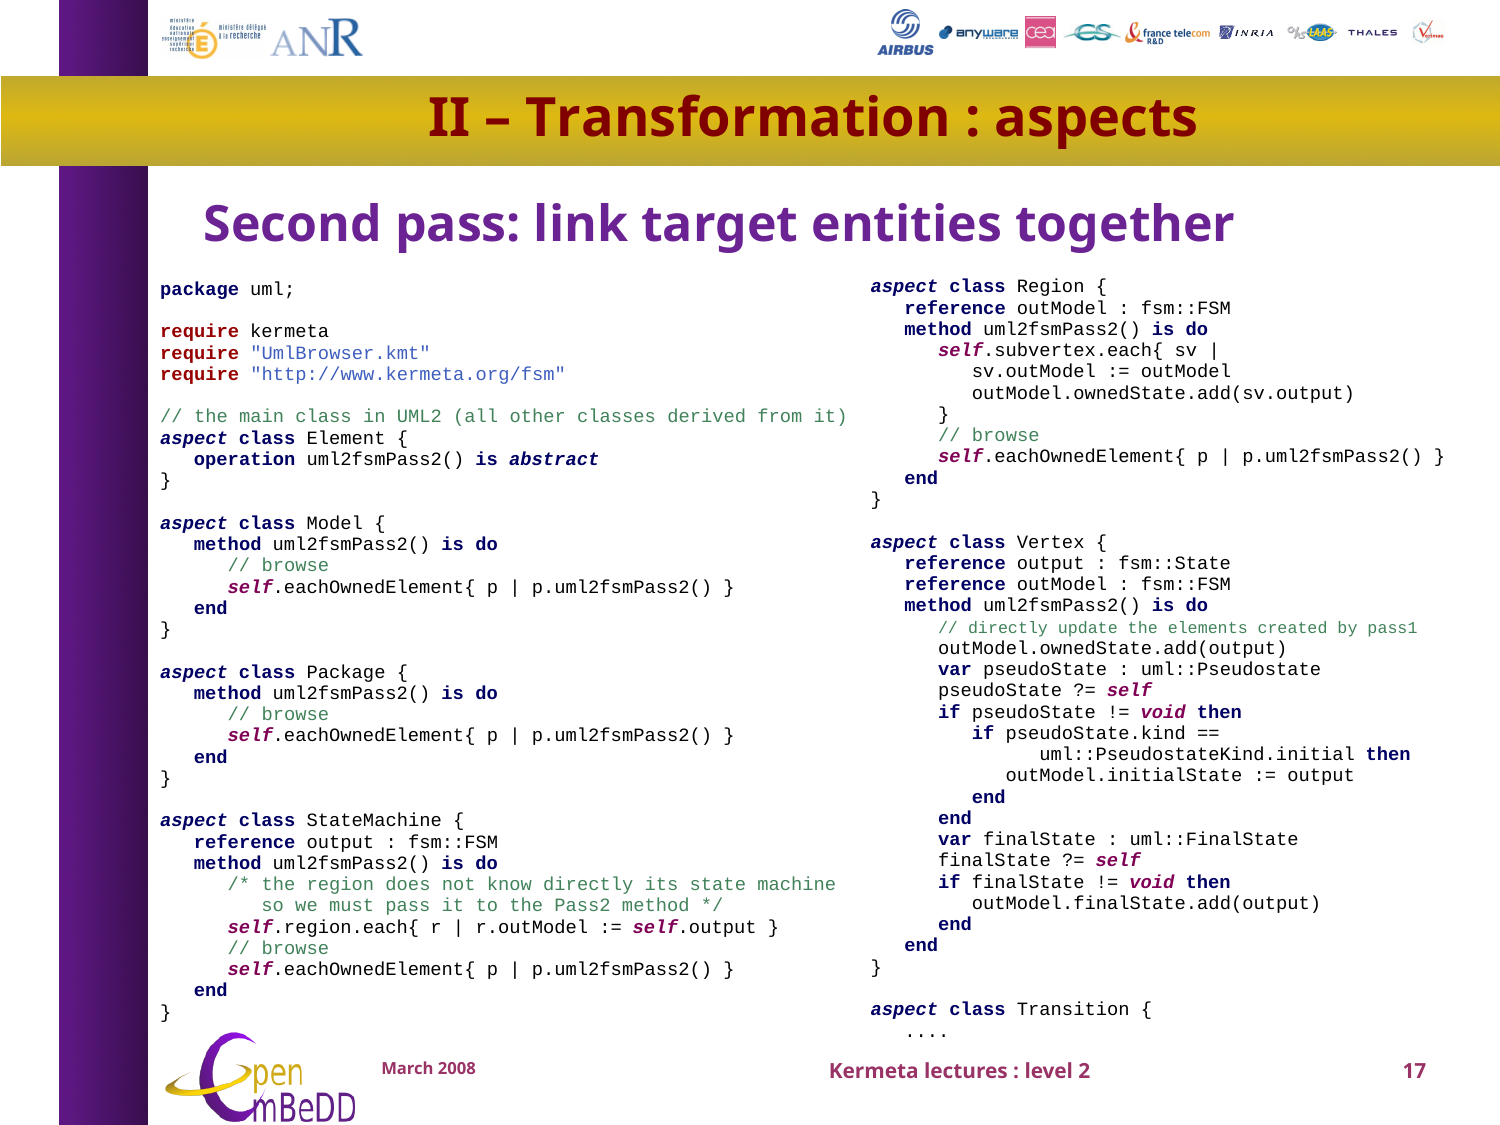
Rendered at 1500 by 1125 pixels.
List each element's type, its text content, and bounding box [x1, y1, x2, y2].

text_box package uml; require kermeta require "UmlBrowser.kmt" require "http://www.kermeta.org/fsm" // the main class in UML2 (all other classes derived from it) aspect class Element { operation uml2fsmPass2() is abstract } aspect class Model { method uml2fsmPass2() is do // browse self.eachOwnedElement{ p | p.uml2fsmPass2() } end } aspect class Package { method uml2fsmPass2() is do // browse self.eachOwnedElement{ p | p.uml2fsmPass2() } end } aspect class StateMachine { reference output : fsm::FSM method uml2fsmPass2() is do /* the region does not know directly its state machine so we must pass it to the Pass2 method */ self.region.each{ r | r.outModel := self.output } // browse self.eachOwnedElement{ p | p.uml2fsmPass2() } end } [145, 272, 855, 1017]
text_box Kermeta lectures : level 2 [531, 1049, 1387, 1101]
picture [162, 18, 266, 59]
picture [270, 18, 363, 57]
picture [1, 0, 1500, 1125]
list Second pass: link target entities together [147, 191, 1488, 253]
picture [877, 9, 1445, 55]
title II – Transformation : aspects [147, 66, 1481, 164]
text_box aspect class Region { reference outModel : fsm::FSM method uml2fsmPass2() is do self.subvertex.each{ sv | sv.outModel := outModel outModel.ownedState.add(sv.output) } // browse self.eachOwnedElement{ p | p.uml2fsmPass2() } end } aspect class Vertex { reference output : fsm::State reference outModel : fsm::FSM method uml2fsmPass2() is do // directly update the elements created by pass1 outModel.ownedState.add(output) var pseudoState : uml::Pseudostate pseudoState ?= self if pseudoState != void then if pseudoState.kind == uml::PseudostateKind.initial then outModel.initialState := output end end var finalState : uml::FinalState finalState ?= self if finalState != void then outModel.finalState.add(output) end end } aspect class Transition { .... [855, 270, 1486, 1037]
text_box <numéro> [1387, 1049, 1482, 1101]
text_box March 2008 [366, 1049, 531, 1101]
picture [165, 1032, 355, 1122]
